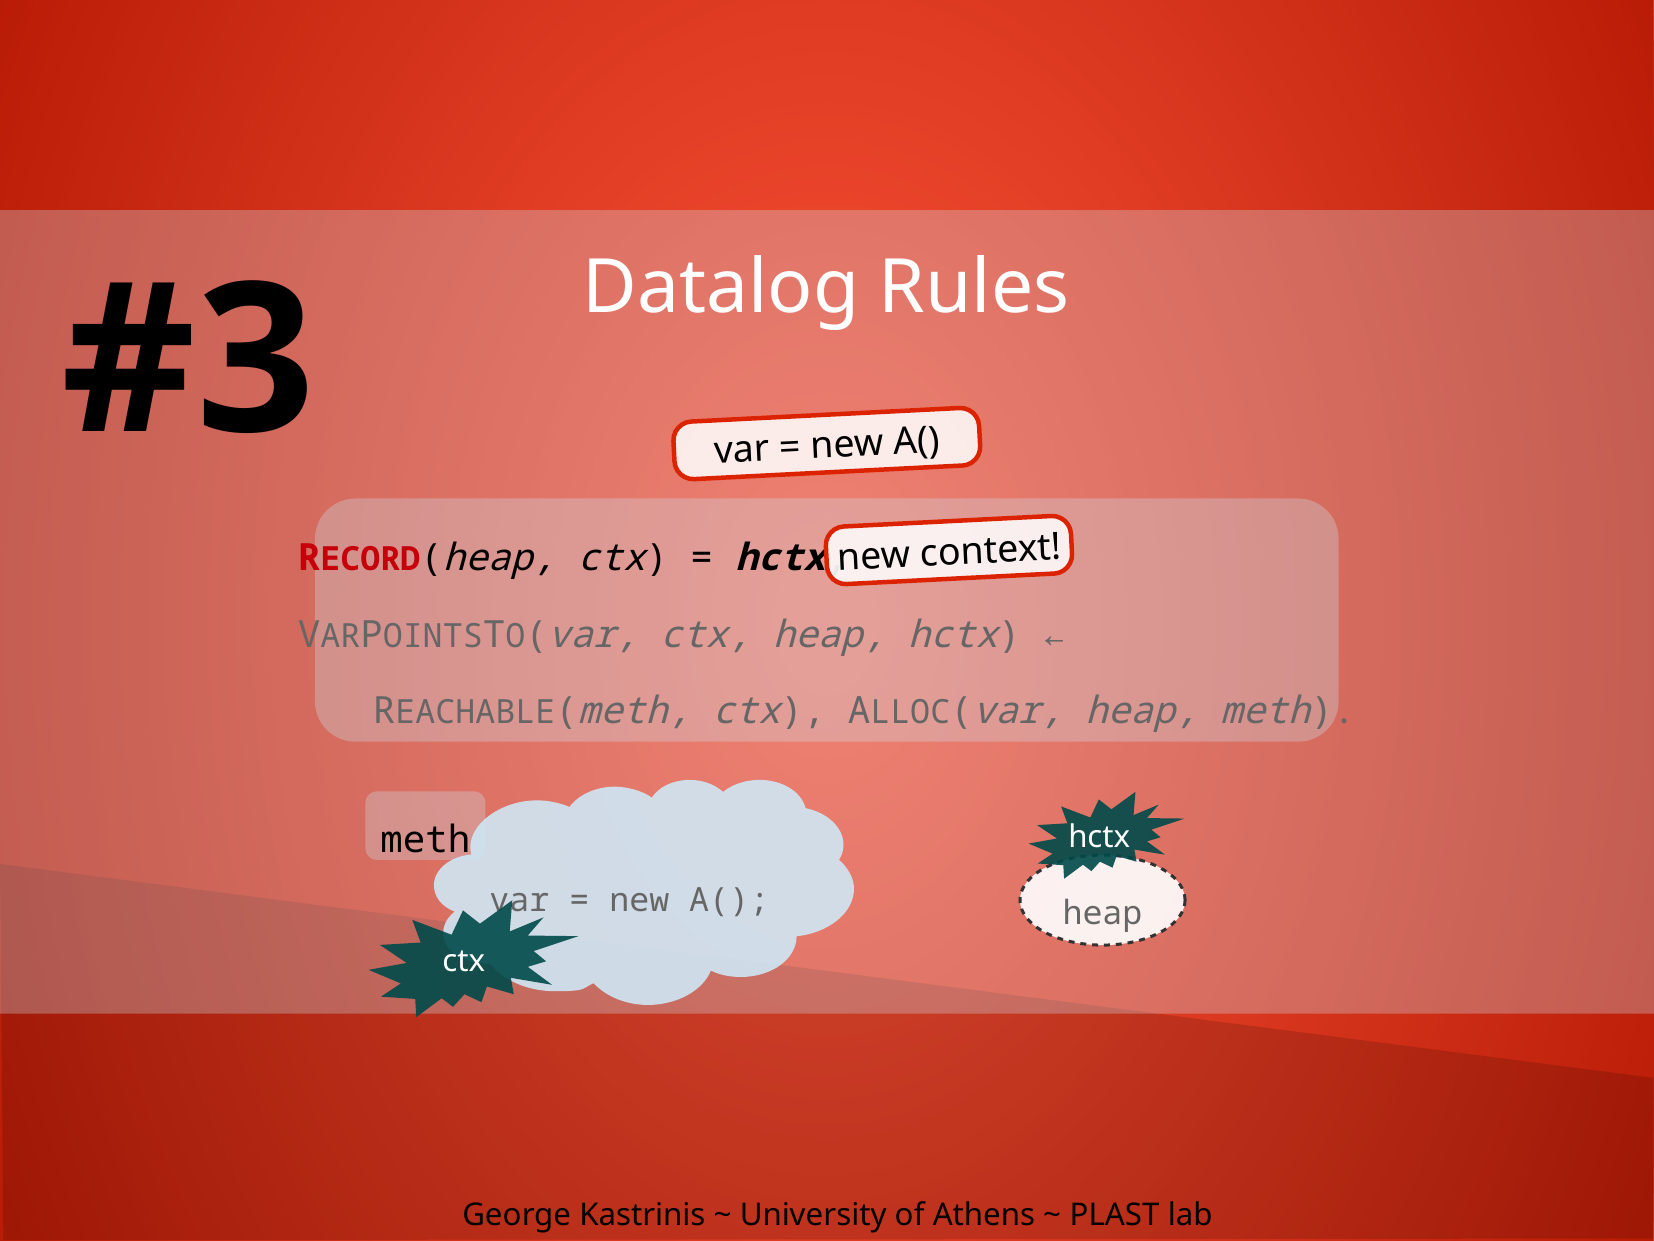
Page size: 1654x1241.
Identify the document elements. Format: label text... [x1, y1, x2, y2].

text_box new context! [825, 516, 1073, 585]
text_box Datalog Rules [568, 225, 1086, 331]
text_box meth [365, 791, 486, 860]
text_box [0, 210, 1654, 1014]
text_box var = new A() [673, 408, 981, 480]
text_box hctx [1028, 791, 1185, 879]
text_box RECORD(heap, ctx) = hctx, VARPOINTSTO(var, ctx, heap, hctx) ← REACHABLE(meth, ctx), ALLOC(var, heap, meth). [314, 498, 1339, 742]
text_box heap [1020, 857, 1186, 946]
text_box George Kastrinis ~ University of Athens ~ PLAST lab [447, 1185, 1207, 1236]
text_box var = new A(); [433, 779, 854, 1005]
text_box ctx [368, 900, 579, 1018]
text_box #3 [46, 201, 361, 451]
